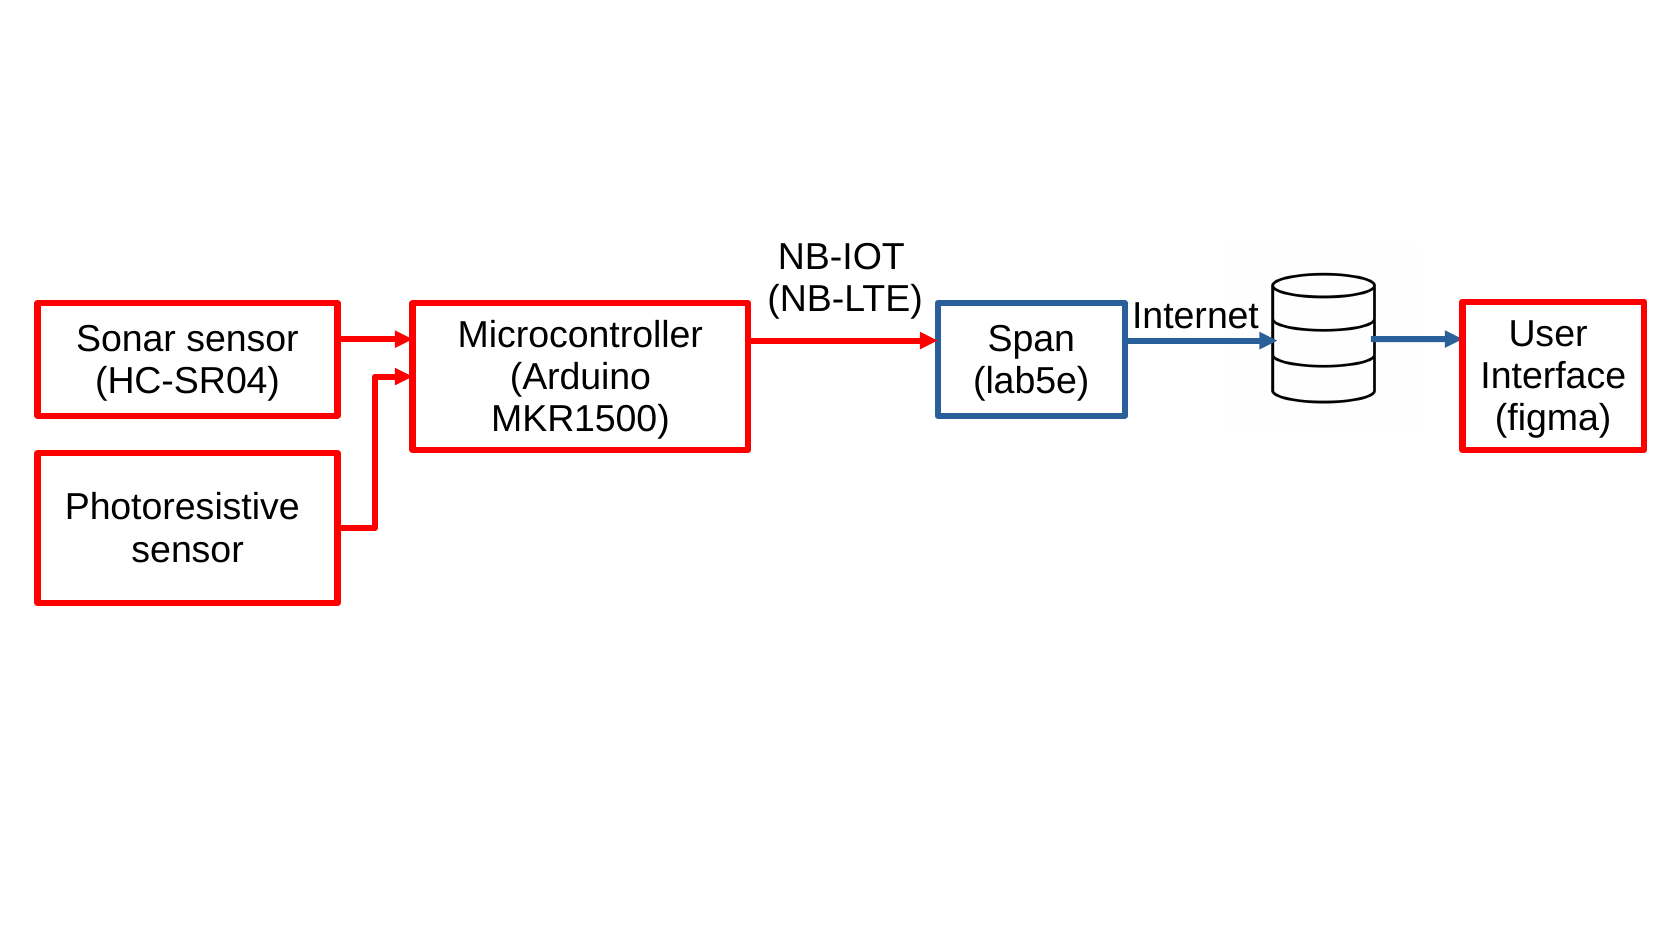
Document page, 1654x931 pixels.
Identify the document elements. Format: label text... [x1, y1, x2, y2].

text_box Microcontroller (Arduino MKR1500) [412, 303, 749, 451]
text_box User Interface (figma) [1462, 301, 1645, 451]
text_box Sonar sensor (HC-SR04) [37, 303, 338, 416]
text_box Internet [1117, 287, 1343, 345]
picture [1229, 244, 1418, 432]
text_box NB-IOT (NB-LTE) [752, 227, 978, 327]
text_box Photoresistive sensor [37, 453, 338, 604]
text_box Span (lab5e) [937, 303, 1126, 416]
